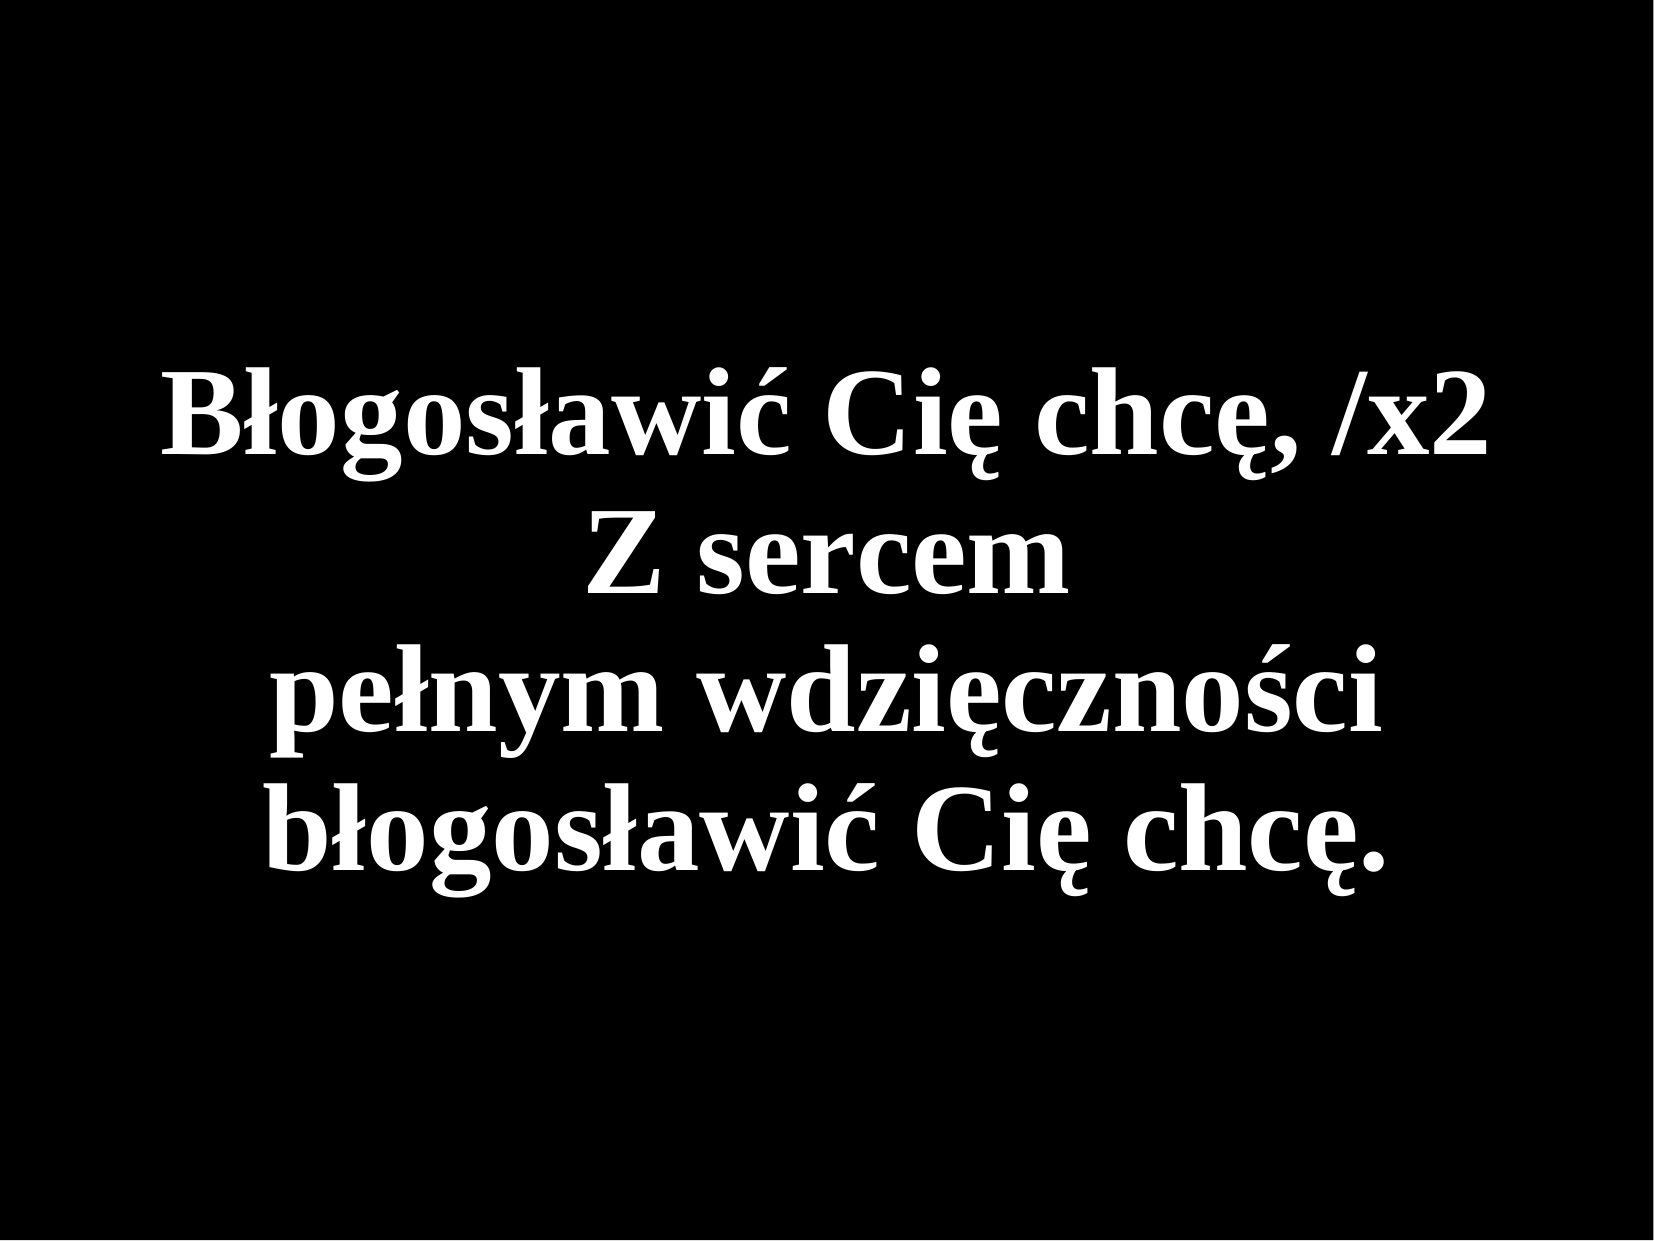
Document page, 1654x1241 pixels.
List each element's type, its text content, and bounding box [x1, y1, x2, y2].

title Błogosławić Cię chcę, /x2 Z sercem pełnym wdzięczności błogosławić Cię chcę. [0, 0, 1654, 1241]
